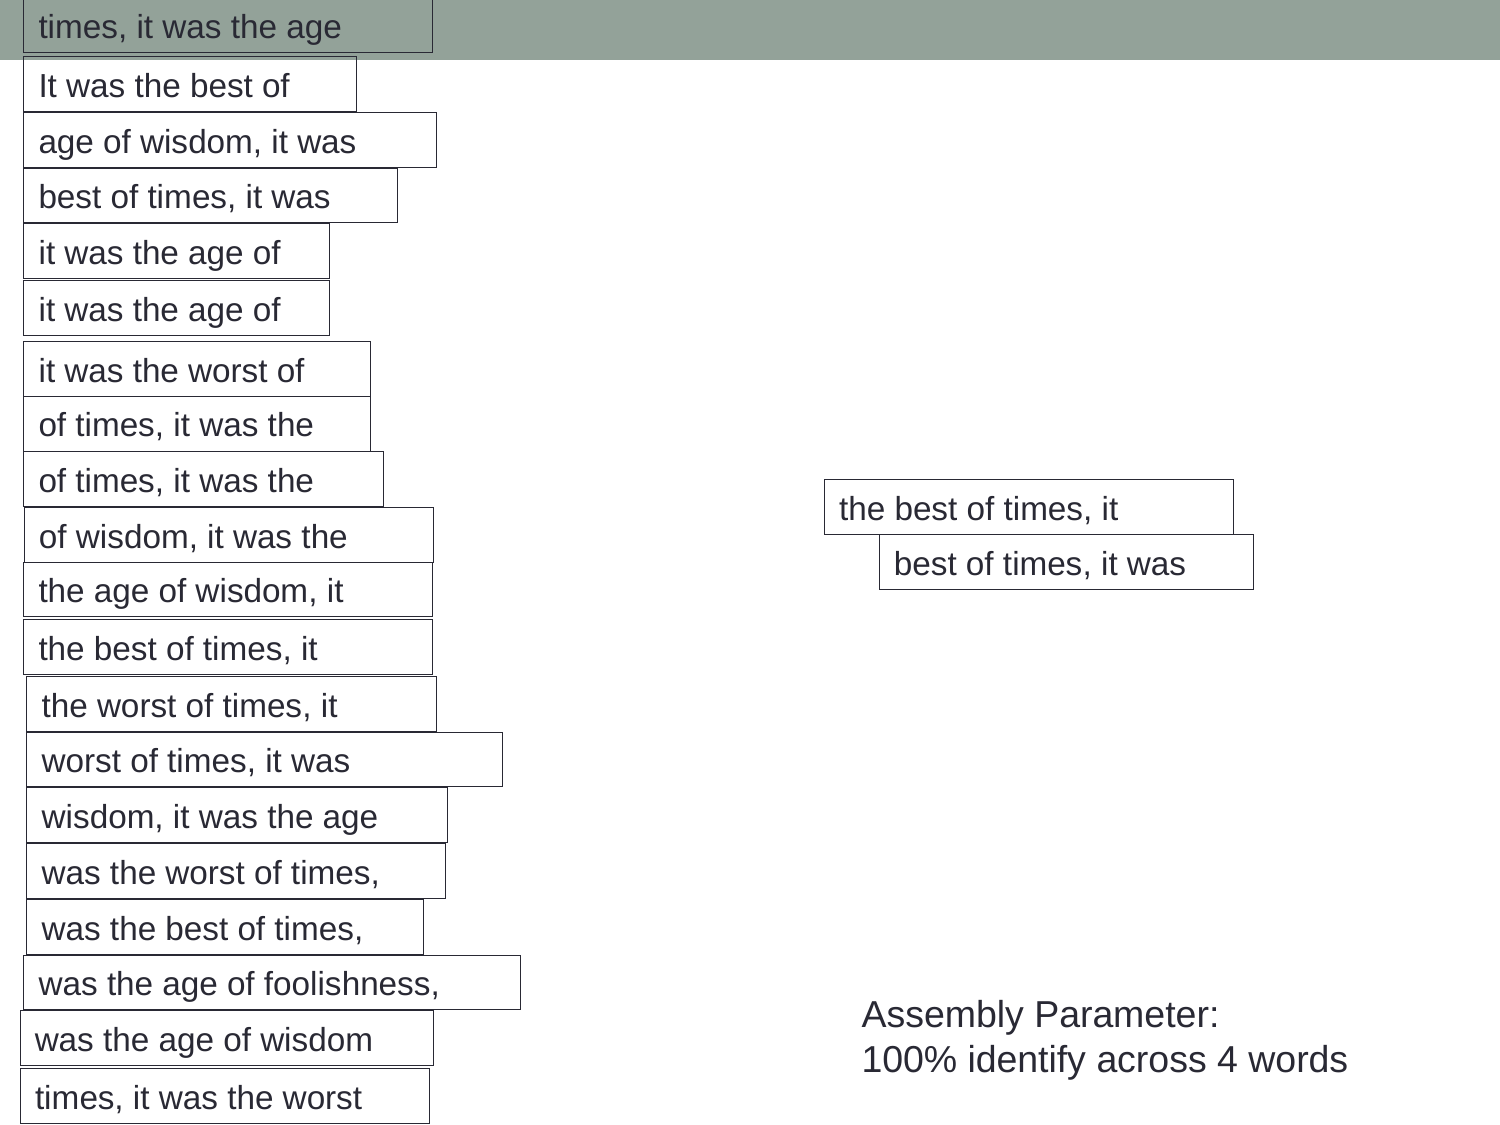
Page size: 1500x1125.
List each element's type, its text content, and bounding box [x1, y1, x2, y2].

text_box wisdom, it was the age [26, 787, 448, 843]
text_box Assembly Parameter: 100% identify across 4 words [846, 982, 1442, 1088]
text_box it was the age of [23, 280, 330, 336]
text_box it was the age of [23, 223, 330, 279]
text_box age of wisdom, it was [23, 112, 437, 168]
text_box of times, it was the [23, 451, 384, 507]
text_box times, it was the age [23, 0, 433, 53]
text_box was the age of foolishness, [23, 955, 521, 1010]
text_box It was the best of [23, 56, 357, 112]
text_box of wisdom, it was the [24, 507, 434, 563]
text_box best of times, it was [23, 168, 398, 223]
text_box was the best of times, [26, 899, 424, 955]
text_box the age of wisdom, it [23, 562, 433, 617]
text_box worst of times, it was [26, 732, 503, 787]
text_box the best of times, it [824, 479, 1234, 535]
text_box was the worst of times, [26, 843, 446, 899]
text_box it was the worst of [23, 341, 371, 396]
text_box of times, it was the [23, 396, 371, 451]
text_box the best of times, it [23, 619, 433, 675]
text_box times, it was the worst [20, 1068, 430, 1124]
text_box was the age of wisdom [20, 1010, 434, 1066]
text_box best of times, it was [879, 534, 1254, 590]
text_box the worst of times, it [26, 676, 437, 732]
